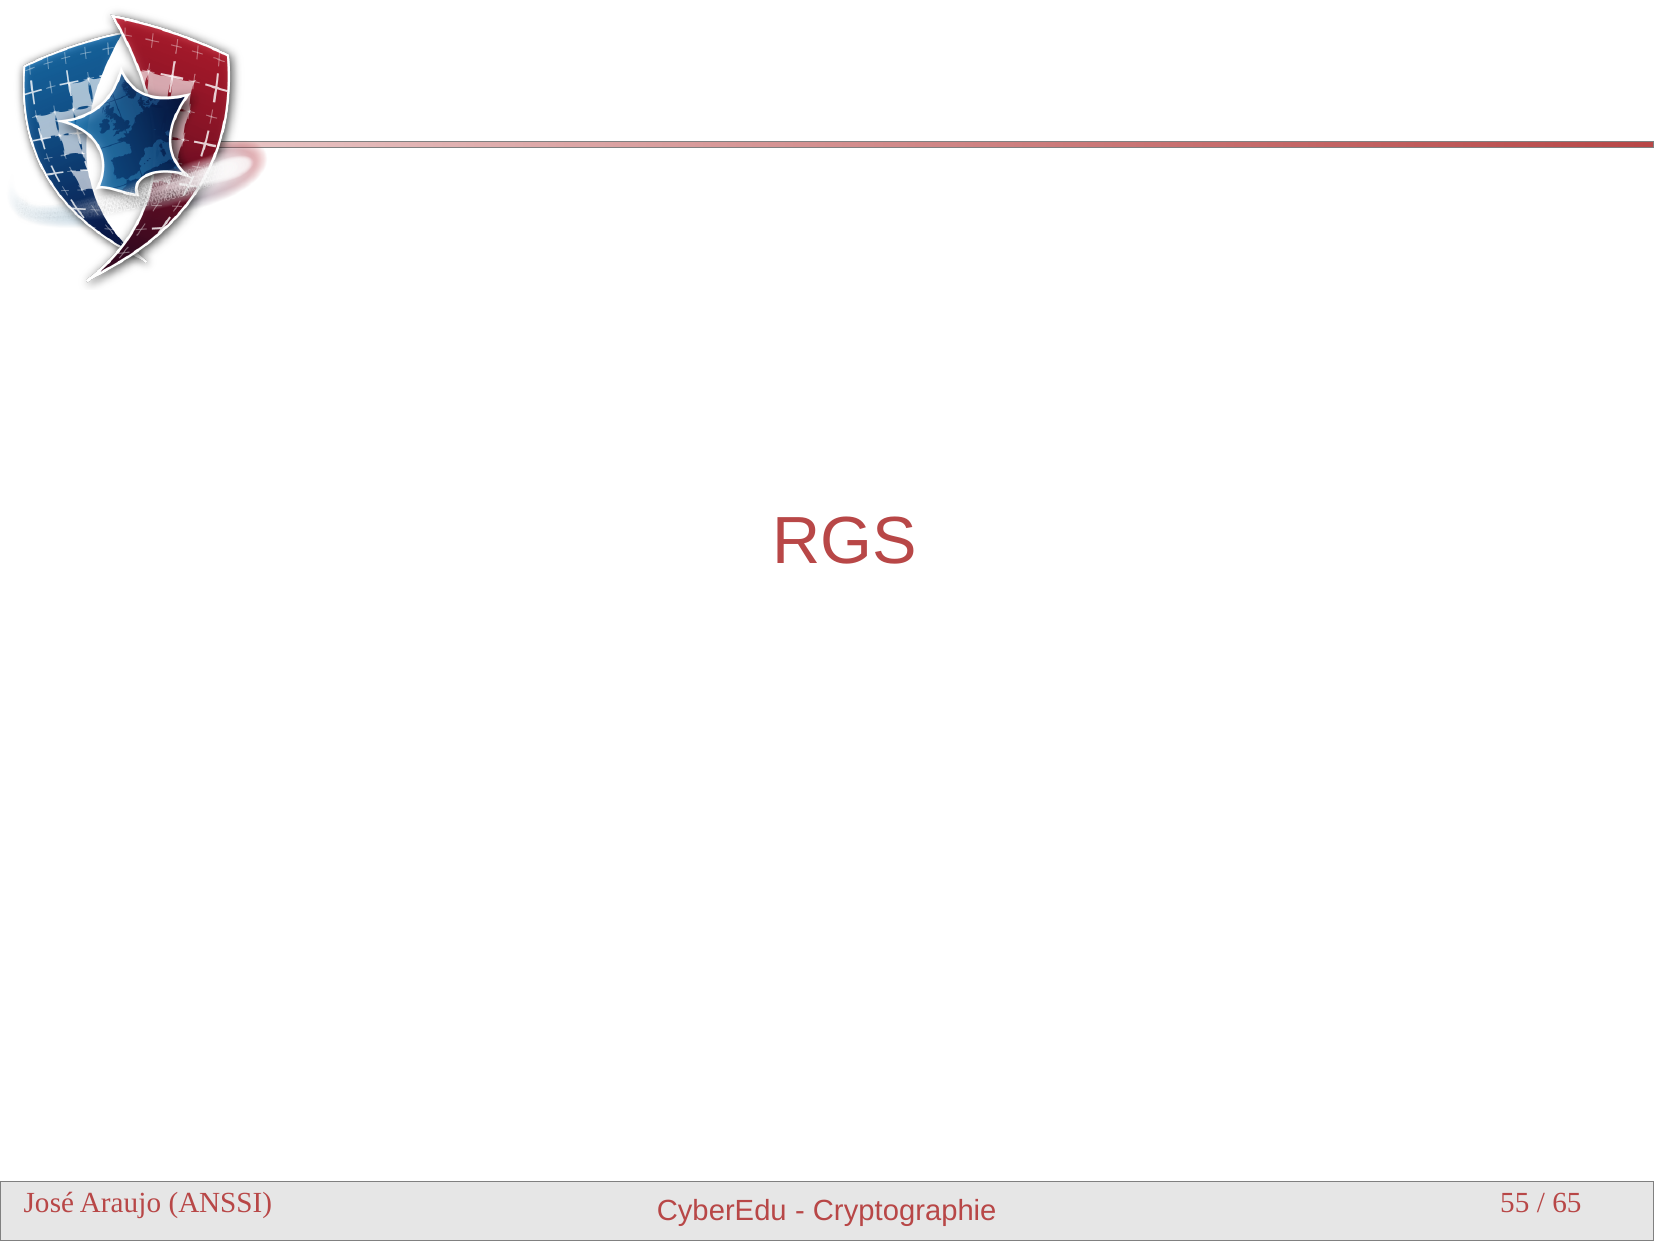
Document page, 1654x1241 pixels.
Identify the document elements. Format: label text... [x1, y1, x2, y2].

text_box RGS [118, 489, 1571, 579]
picture [0, 0, 272, 290]
